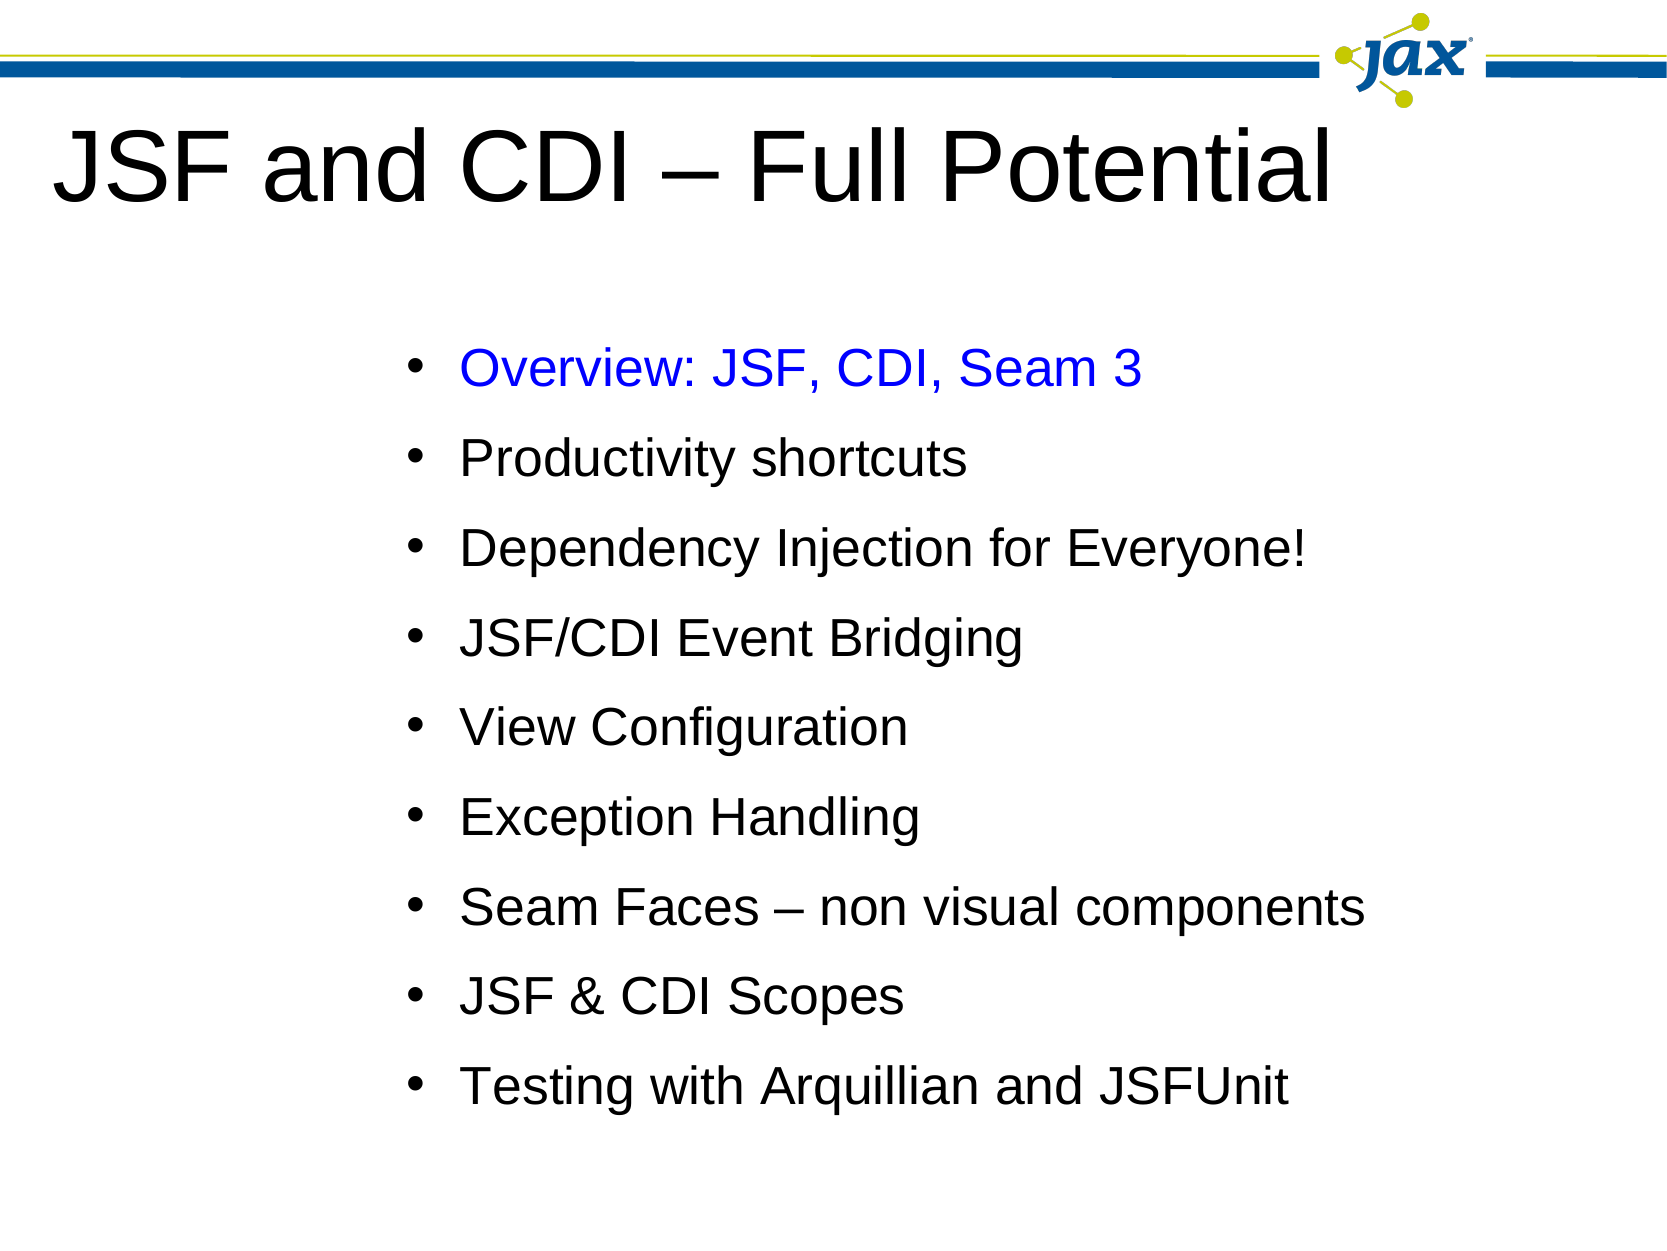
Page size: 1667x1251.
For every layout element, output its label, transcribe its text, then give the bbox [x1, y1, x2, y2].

title JSF and CDI – Full Potential [37, 91, 1651, 230]
list Overview: JSF, CDI, Seam 3 Productivity shortcuts Dependency Injection for Everyone! JSF/CDI Event Bridging View Configuration Exception Handling Seam Faces – non visual components JSF & CDI Scopes Testing with Arquillian and JSFUnit [37, 300, 1613, 1126]
picture [1335, 13, 1473, 91]
